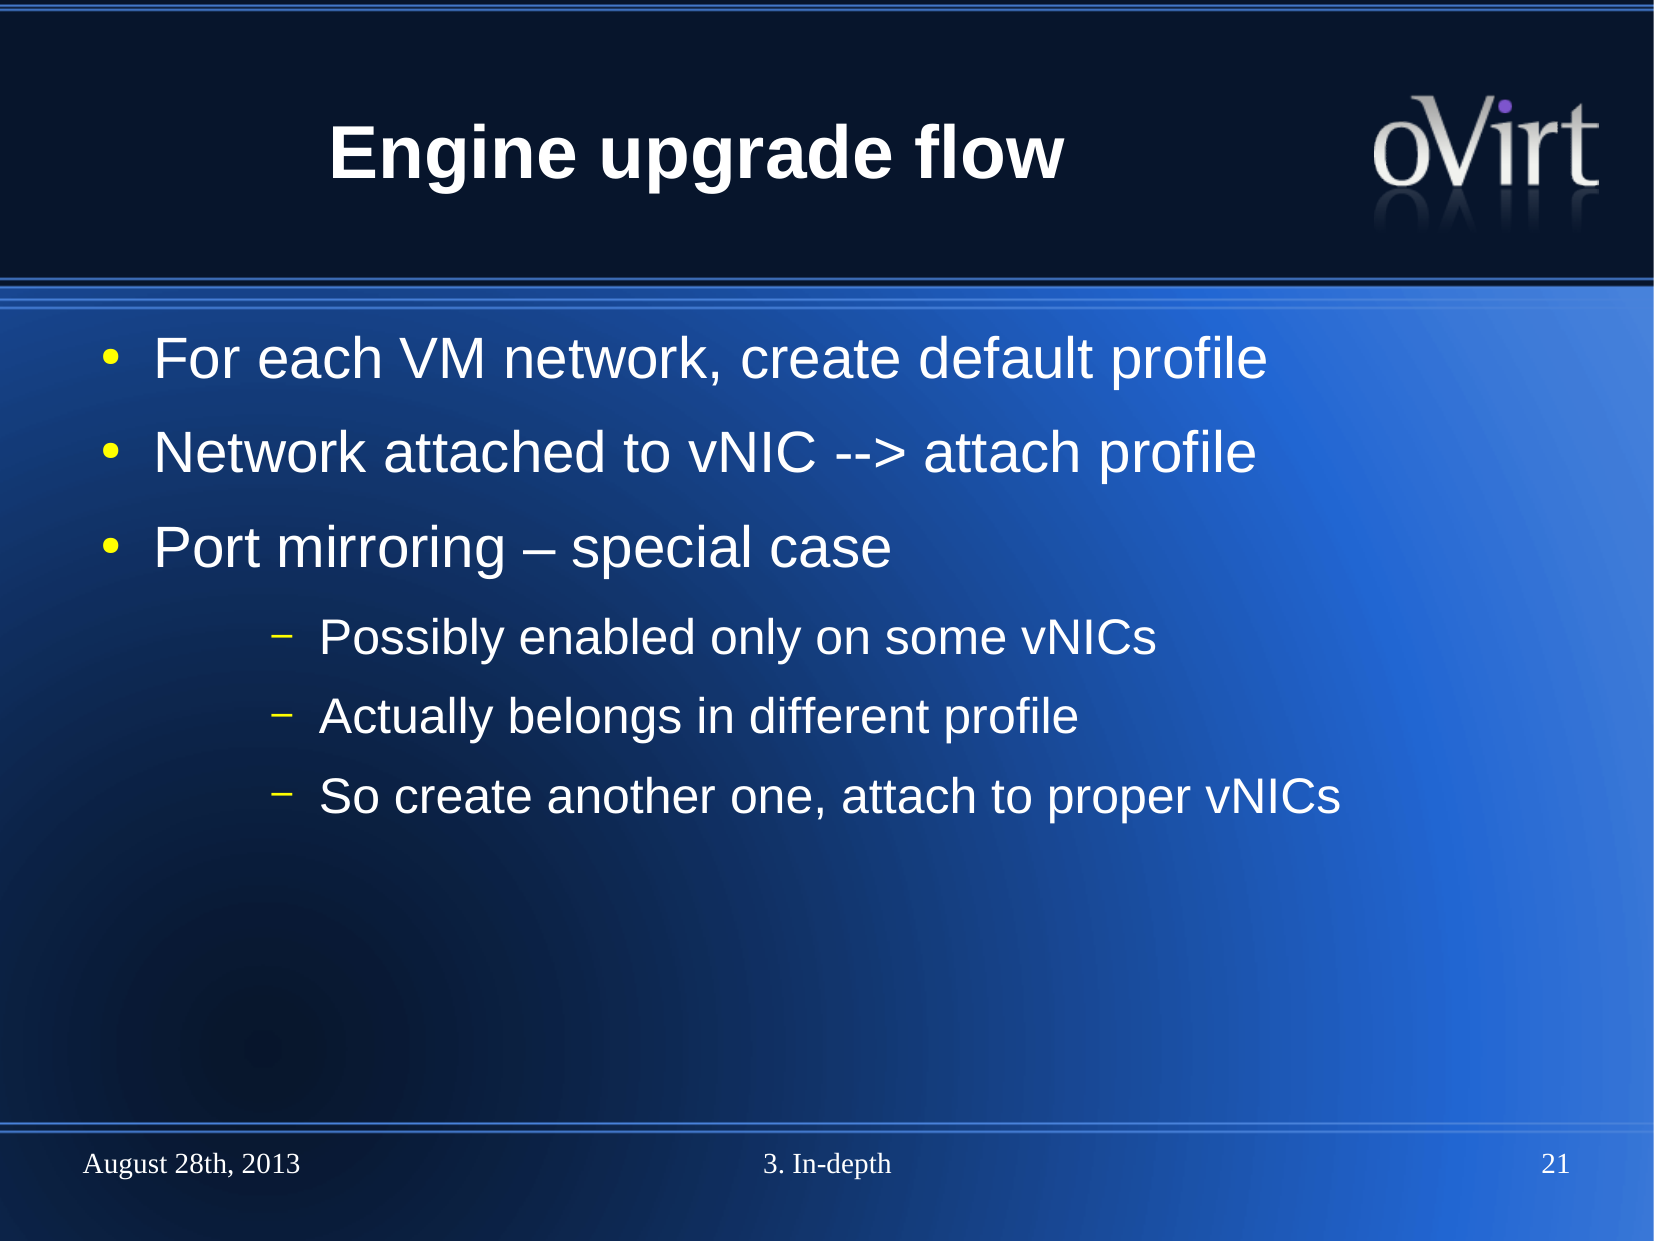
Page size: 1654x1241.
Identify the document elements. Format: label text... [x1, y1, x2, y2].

title Engine upgrade flow [82, 49, 1312, 257]
list For each VM network, create default profile Network attached to vNIC --> attach profile Port mirroring – special case Possibly enabled only on some vNICs Actually belongs in different profile So create another one, attach to proper vNICs [82, 325, 1538, 1031]
picture [0, 0, 1654, 1241]
